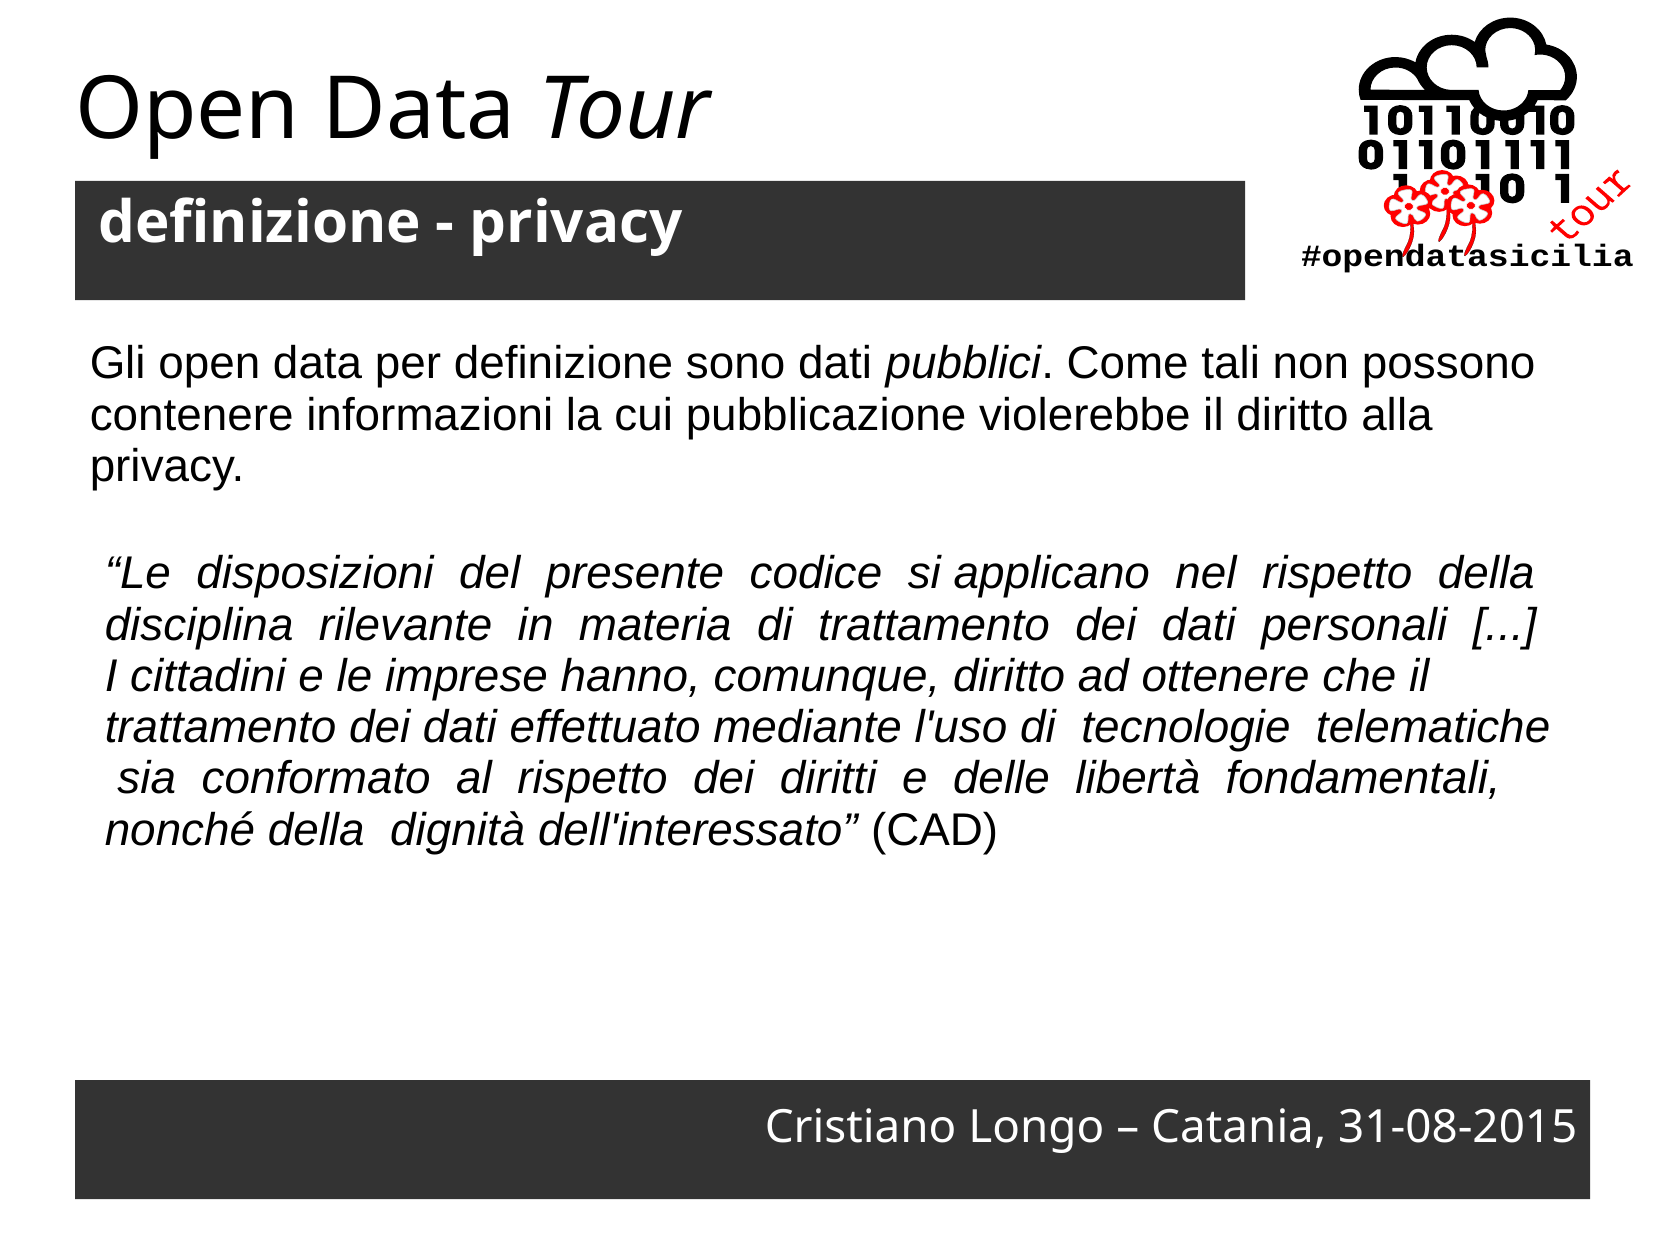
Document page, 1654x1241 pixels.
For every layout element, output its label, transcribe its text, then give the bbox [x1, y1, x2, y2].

list Open Data Tour [75, 45, 1246, 165]
list Cristiano Longo – Catania, 31-08-2015 [75, 1080, 1591, 1200]
text_box Gli open data per definizione sono dati pubblici. Come tali non possono contenere informazioni la cui pubblicazione violerebbe il diritto alla privacy. [75, 330, 1561, 499]
list definizione - privacy [75, 180, 1246, 301]
picture [1302, 17, 1633, 273]
text_box “Le disposizioni del presente codice si applicano nel rispetto della disciplina rilevante in materia di trattamento dei dati personali [...] I cittadini e le imprese hanno, comunque, diritto ad ottenere che il trattamento dei dati effettuato mediante l'uso di tecnologie telematiche sia conformato al rispetto dei diritti e delle libertà fondamentali, nonché della dignità dell'interessato” (CAD) [90, 540, 1576, 863]
